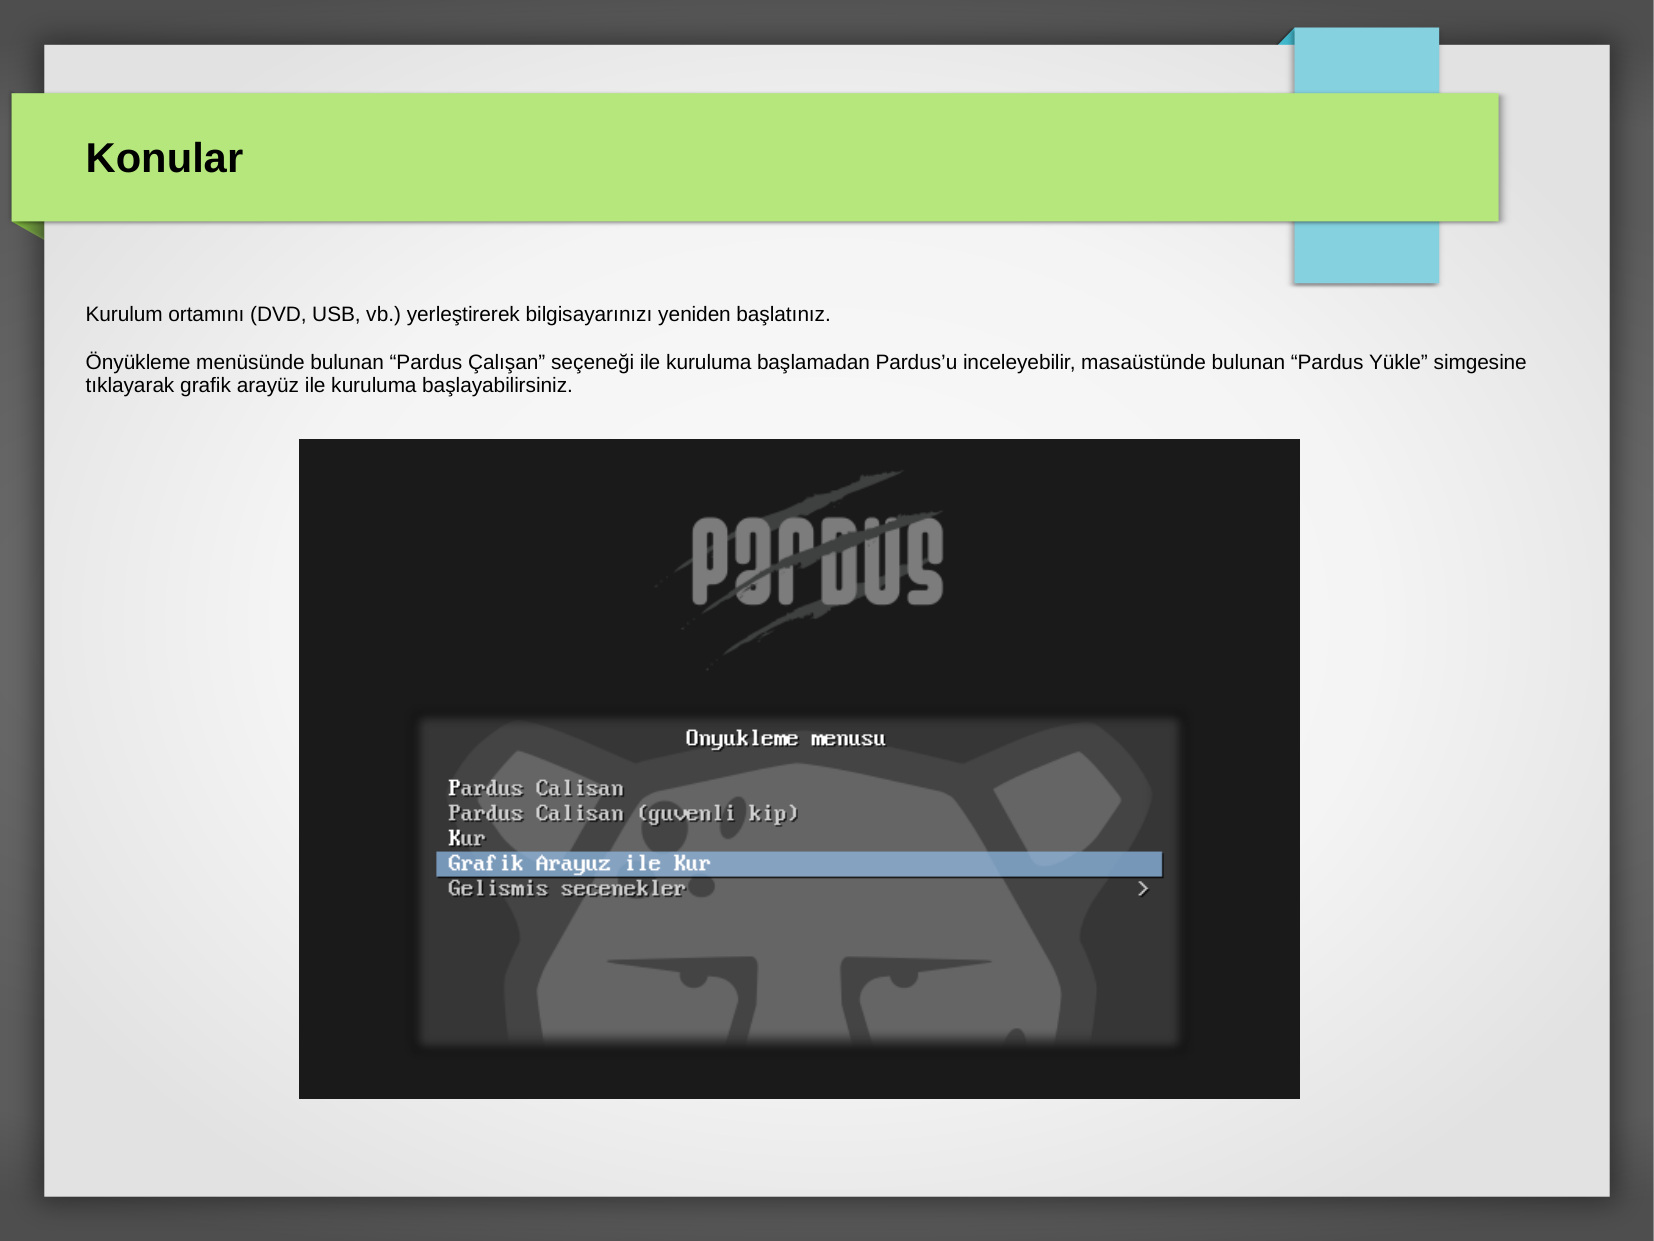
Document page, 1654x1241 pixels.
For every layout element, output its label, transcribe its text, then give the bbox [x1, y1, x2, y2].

picture [0, 0, 1654, 1241]
text_box Konular [70, 127, 259, 189]
text_box Kurulum ortamını (DVD, USB, vb.) yerleştirerek bilgisayarınızı yeniden başlatınız. Önyükleme menüsünde bulunan “Pardus Çalışan” seçeneği ile kuruluma başlamadan Pardus’u inceleyebilir, masaüstünde bulunan “Pardus Yükle” simgesine tıklayarak grafik arayüz ile kuruluma başlayabilirsiniz. [70, 295, 1571, 603]
